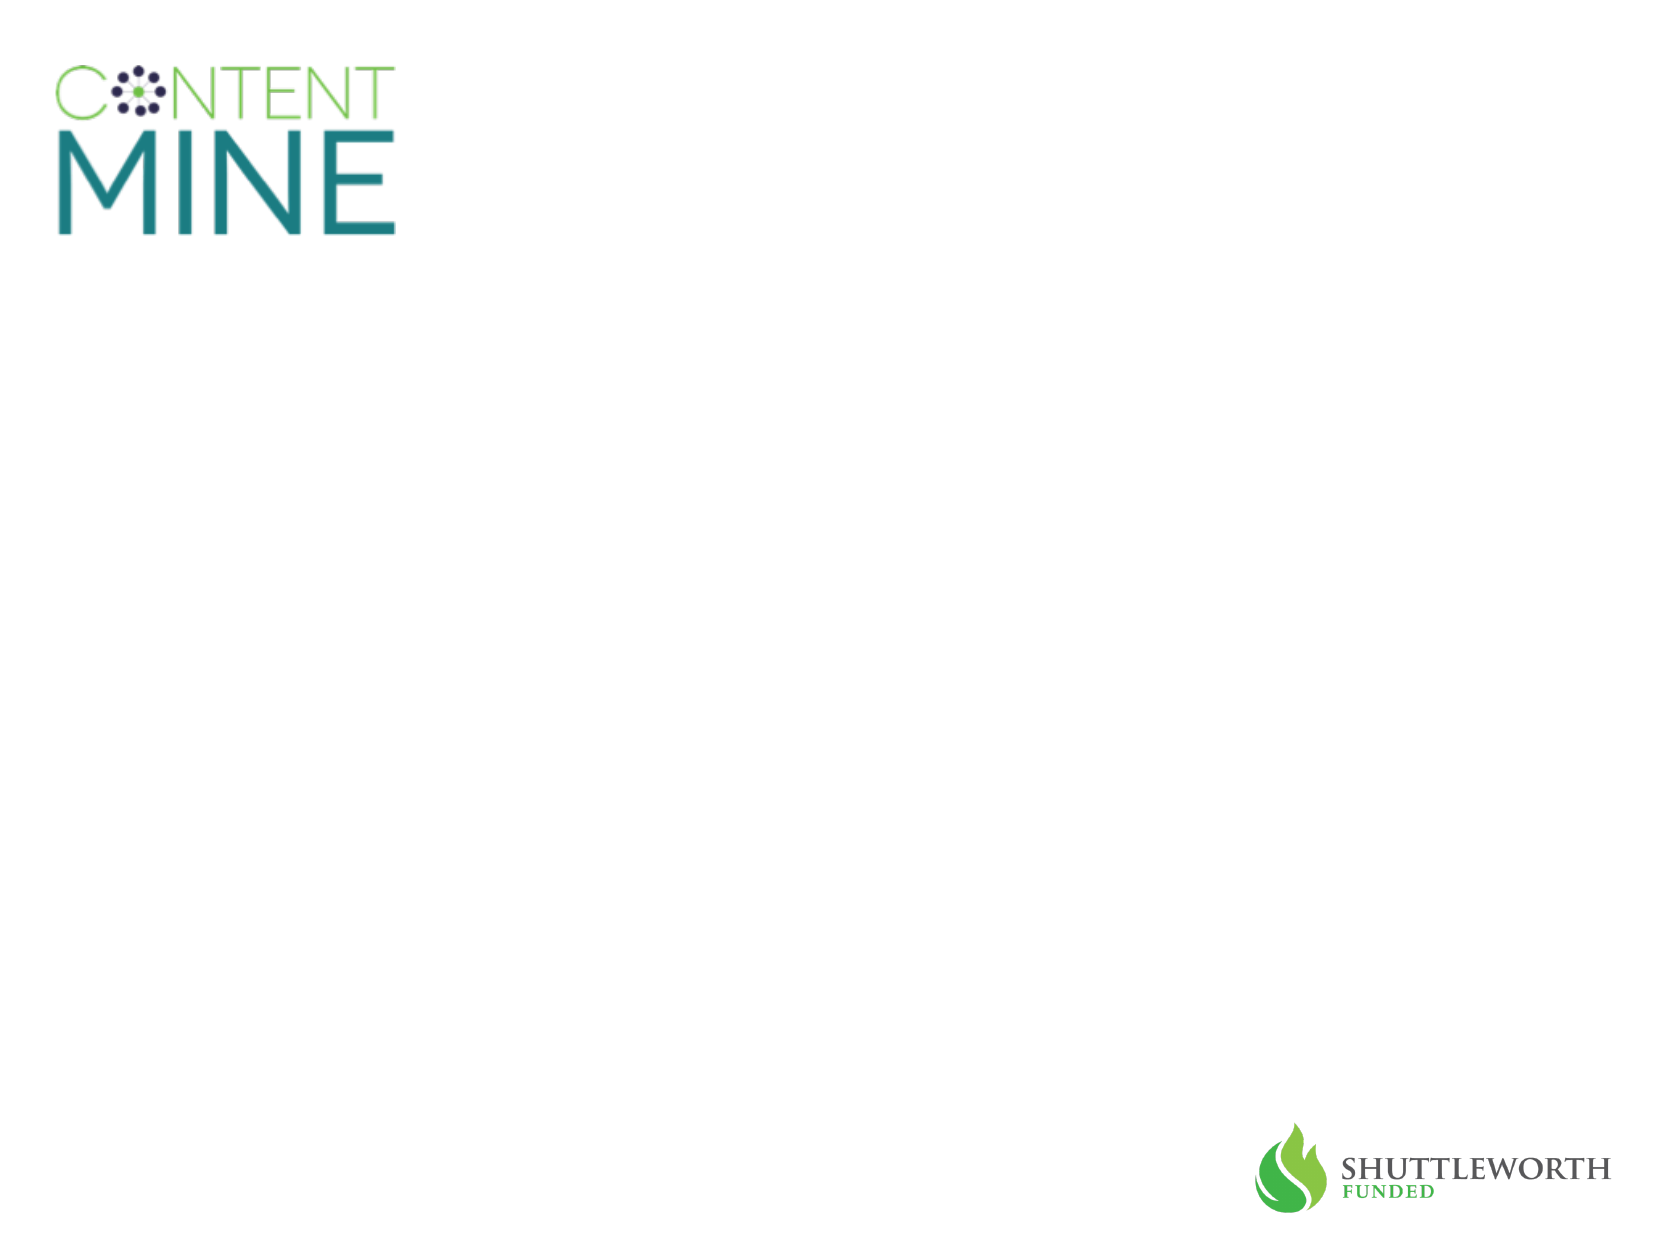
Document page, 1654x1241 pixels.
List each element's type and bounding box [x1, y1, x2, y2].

picture [1241, 1112, 1622, 1222]
picture [55, 64, 396, 236]
